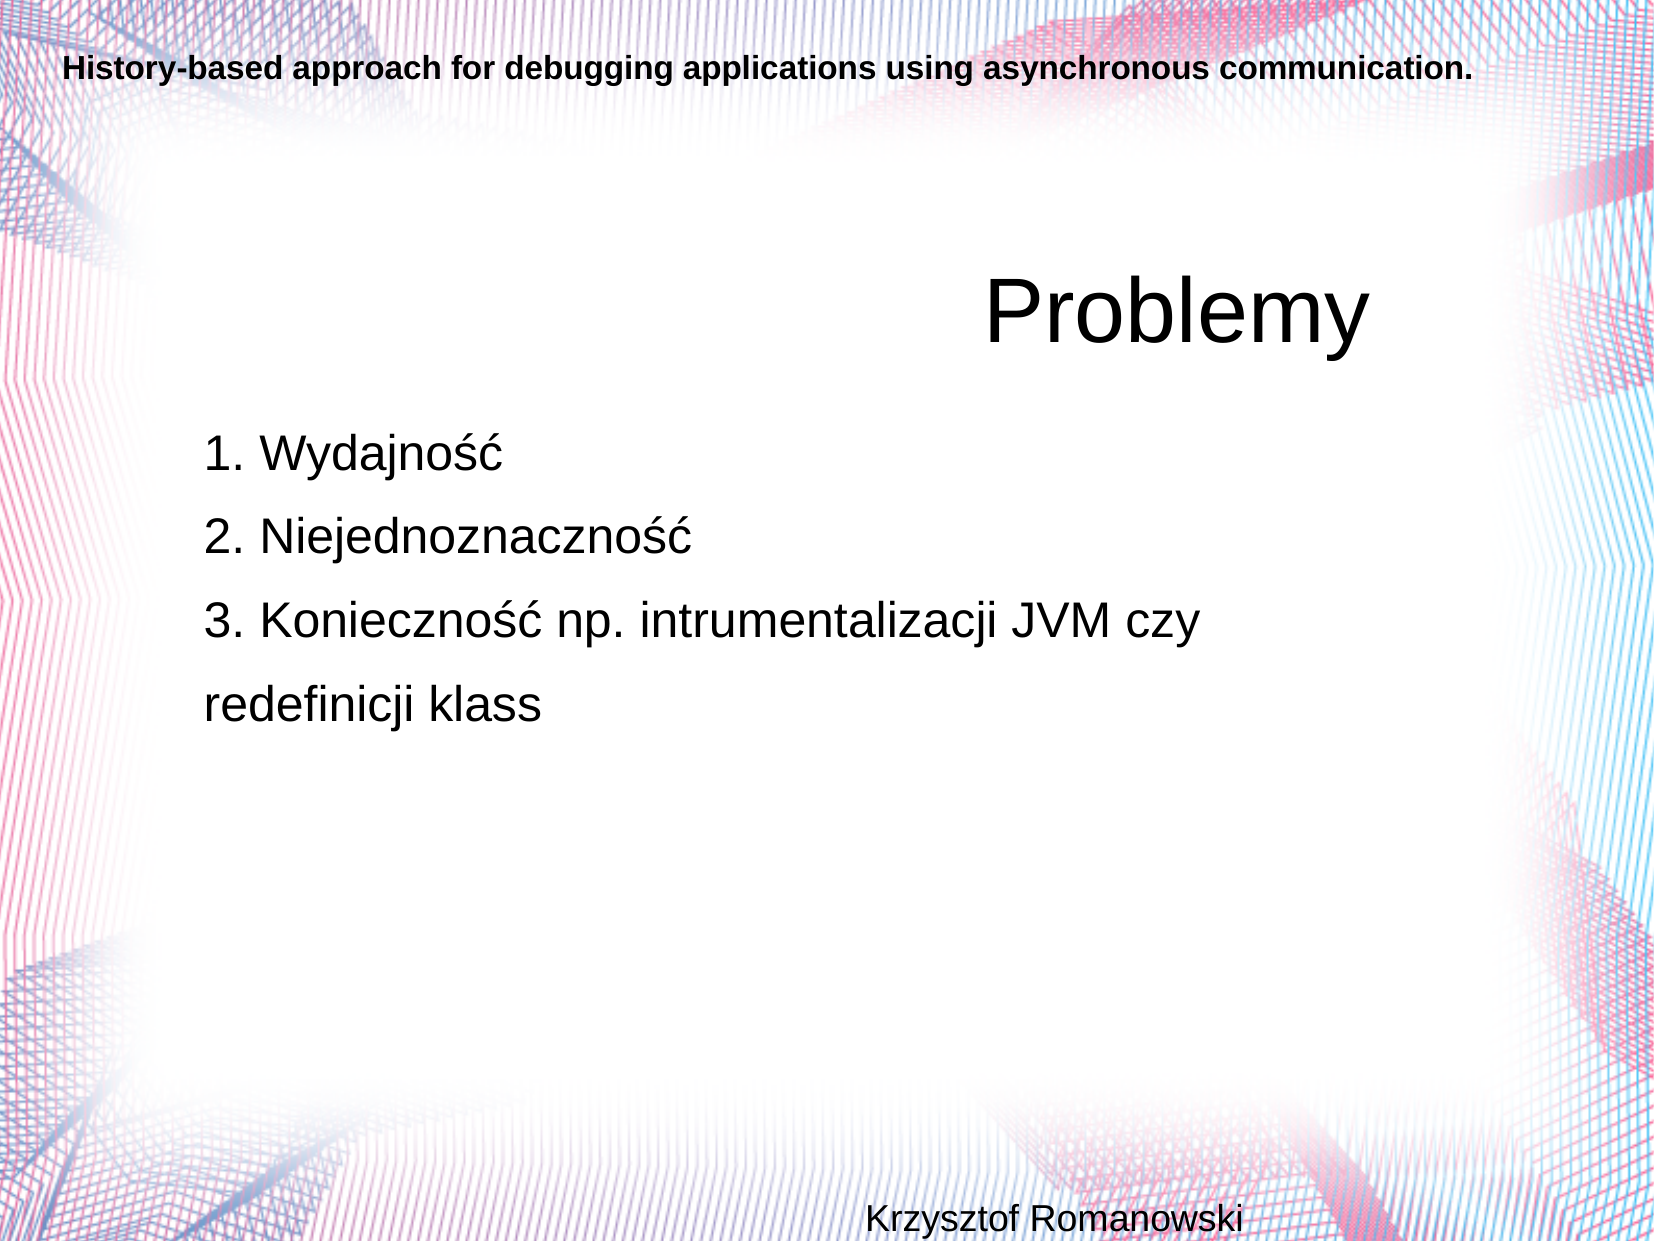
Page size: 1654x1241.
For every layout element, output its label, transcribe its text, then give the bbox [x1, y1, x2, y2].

text_box History-based approach for debugging applications using asynchronous communication. [47, 23, 1560, 76]
text_box Problemy [968, 200, 1406, 319]
text_box 1. Wydajność 2. Niejednoznaczność 3. Konieczność np. intrumentalizacji JVM czy redefinicji klass [188, 389, 1288, 922]
text_box Krzysztof Romanowski [850, 1169, 1430, 1227]
picture [0, 0, 1654, 1241]
